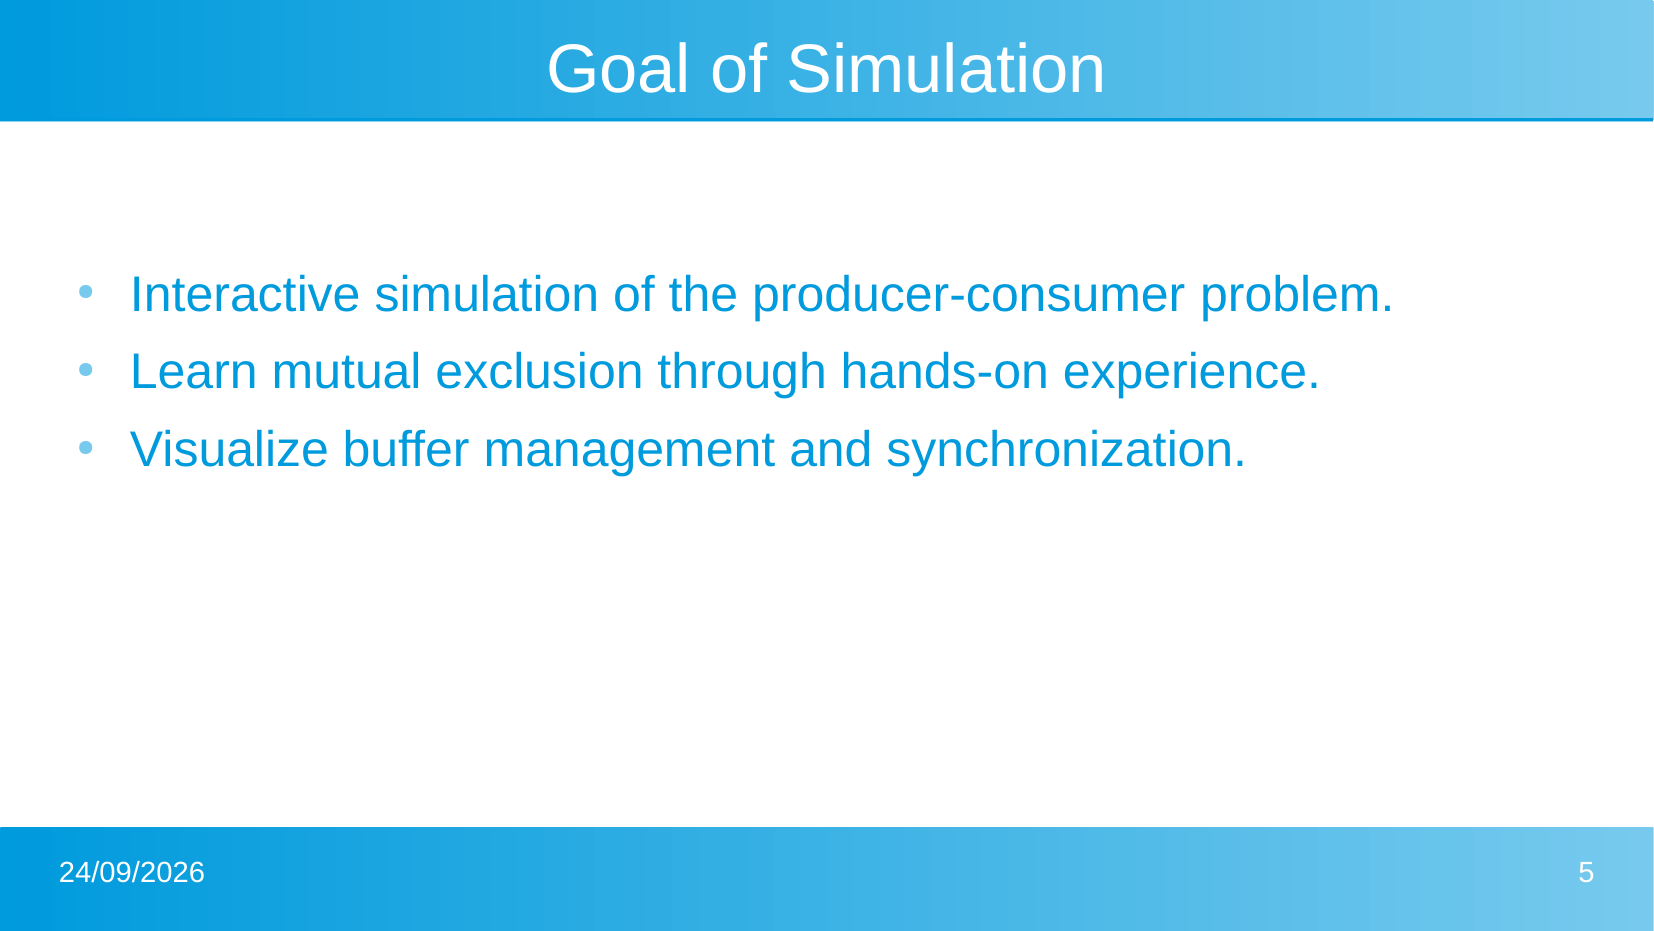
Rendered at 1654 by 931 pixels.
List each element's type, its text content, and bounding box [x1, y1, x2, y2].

list Interactive simulation of the producer-consumer problem. Learn mutual exclusion through hands-on experience. Visualize buffer management and synchronization. [59, 265, 1595, 857]
title Goal of Simulation [59, 29, 1595, 108]
